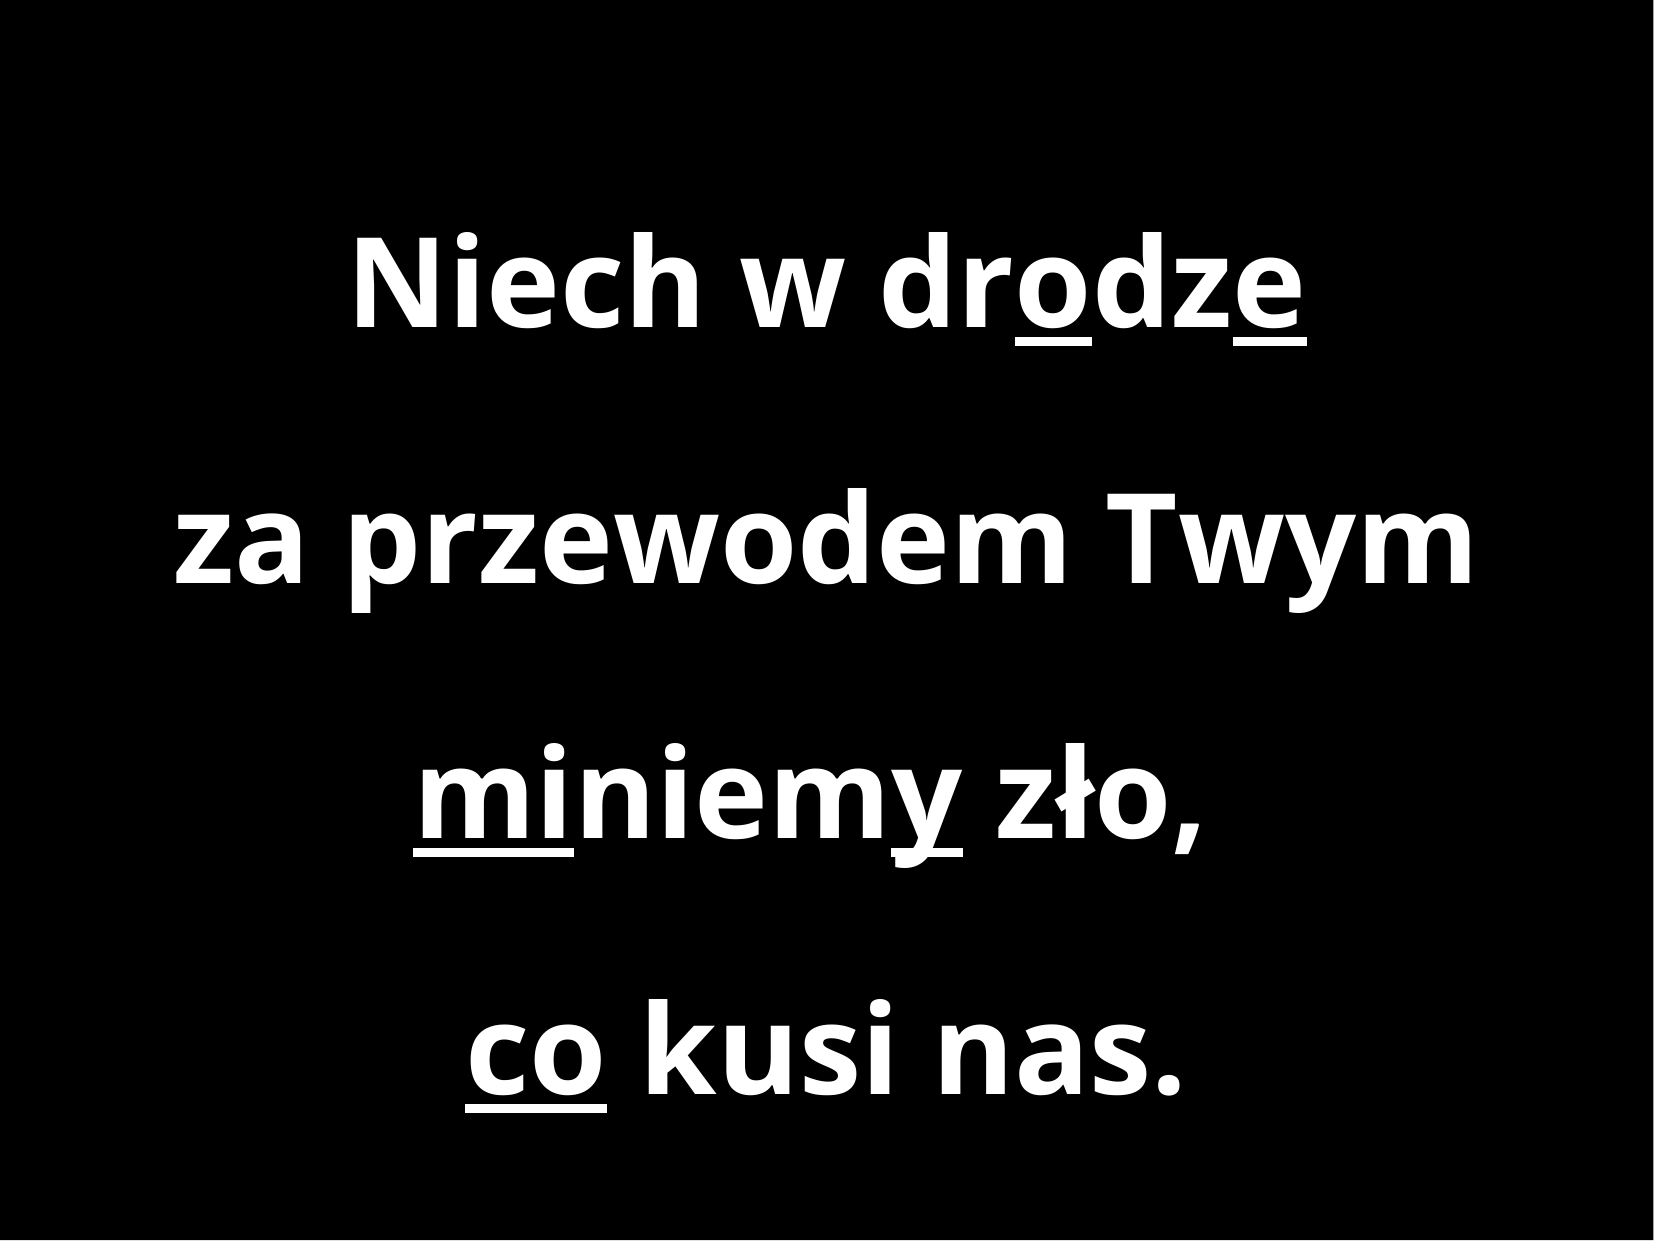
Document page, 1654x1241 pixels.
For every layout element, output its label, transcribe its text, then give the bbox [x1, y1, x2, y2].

title Niech w drodze za przewodem Twym miniemy zło, co kusi nas. [0, 0, 1654, 1241]
